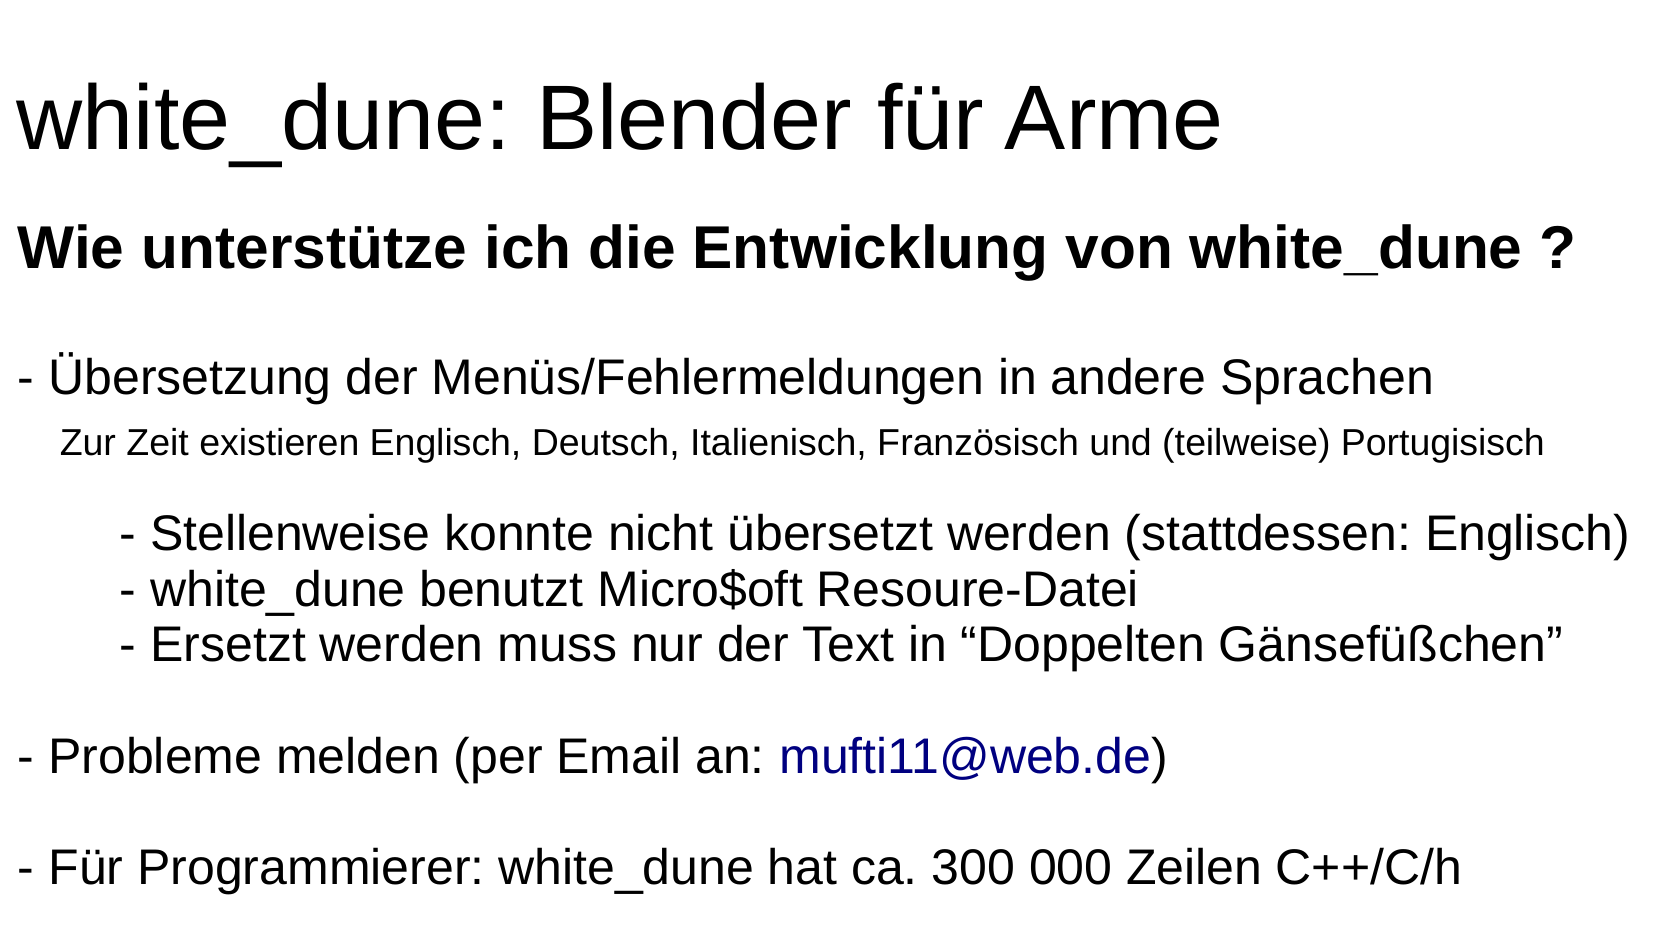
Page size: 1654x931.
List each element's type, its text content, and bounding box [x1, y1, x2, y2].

title white_dune: Blender für Arme [0, 39, 1366, 196]
text_box Wie unterstütze ich die Entwicklung von white_dune ? - Übersetzung der Menüs/Fehlermeldungen in andere Sprachen Zur Zeit existieren Englisch, Deutsch, Italienisch, Französisch und (teilweise) Portugisisch - Stellenweise konnte nicht übersetzt werden (stattdessen: Englisch) - white_dune benutzt Micro$oft Resoure-Datei - Ersetzt werden muss nur der Text in “Doppelten Gänsefüßchen” - Probleme melden (per Email an: mufti11@web.de) - Für Programmierer: white_dune hat ca. 300 000 Zeilen C++/C/h [3, 206, 1654, 930]
text_box [45, 765, 1466, 892]
